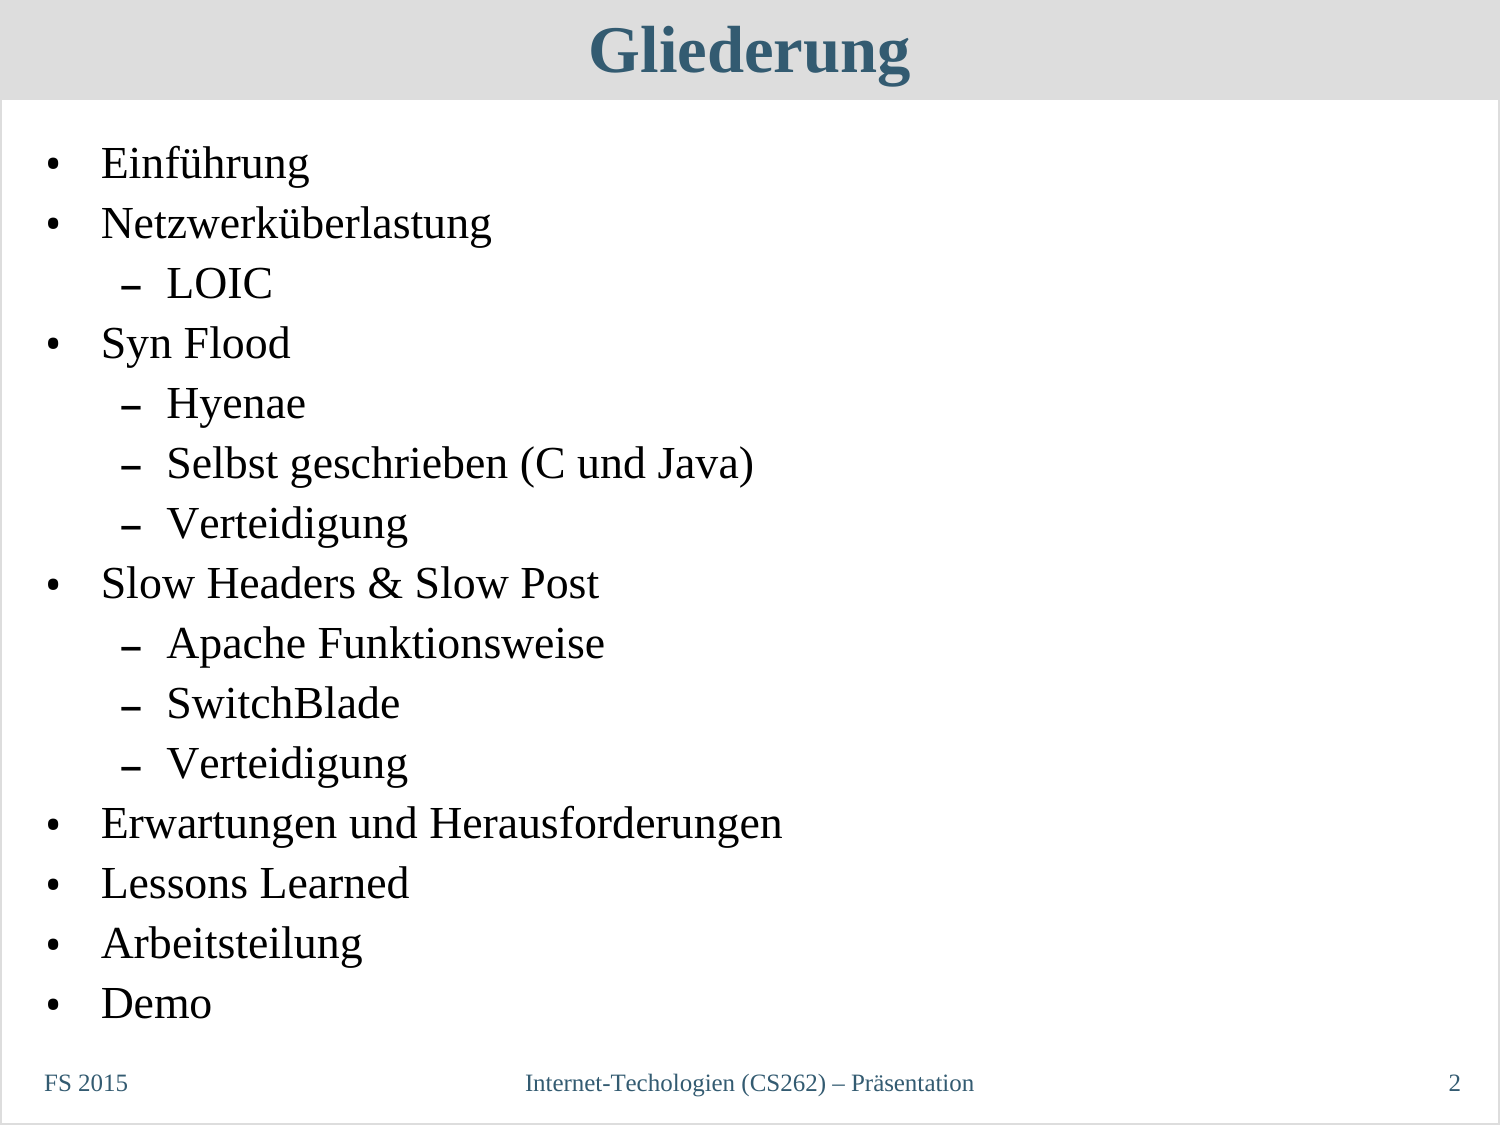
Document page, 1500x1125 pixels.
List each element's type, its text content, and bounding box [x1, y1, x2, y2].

list Einführung Netzwerküberlastung LOIC Syn Flood Hyenae Selbst geschrieben (C und Java) Verteidigung Slow Headers & Slow Post Apache Funktionsweise SwitchBlade Verteidigung Erwartungen und Herausforderungen Lessons Learned Arbeitsteilung Demo [29, 104, 1447, 1016]
text_box FS 2015 [29, 1058, 195, 1097]
text_box Internet-Techologien (CS262) – Präsentation [300, 1058, 1201, 1107]
text_box <number> [1375, 1058, 1477, 1097]
title Gliederung [0, 0, 1500, 100]
